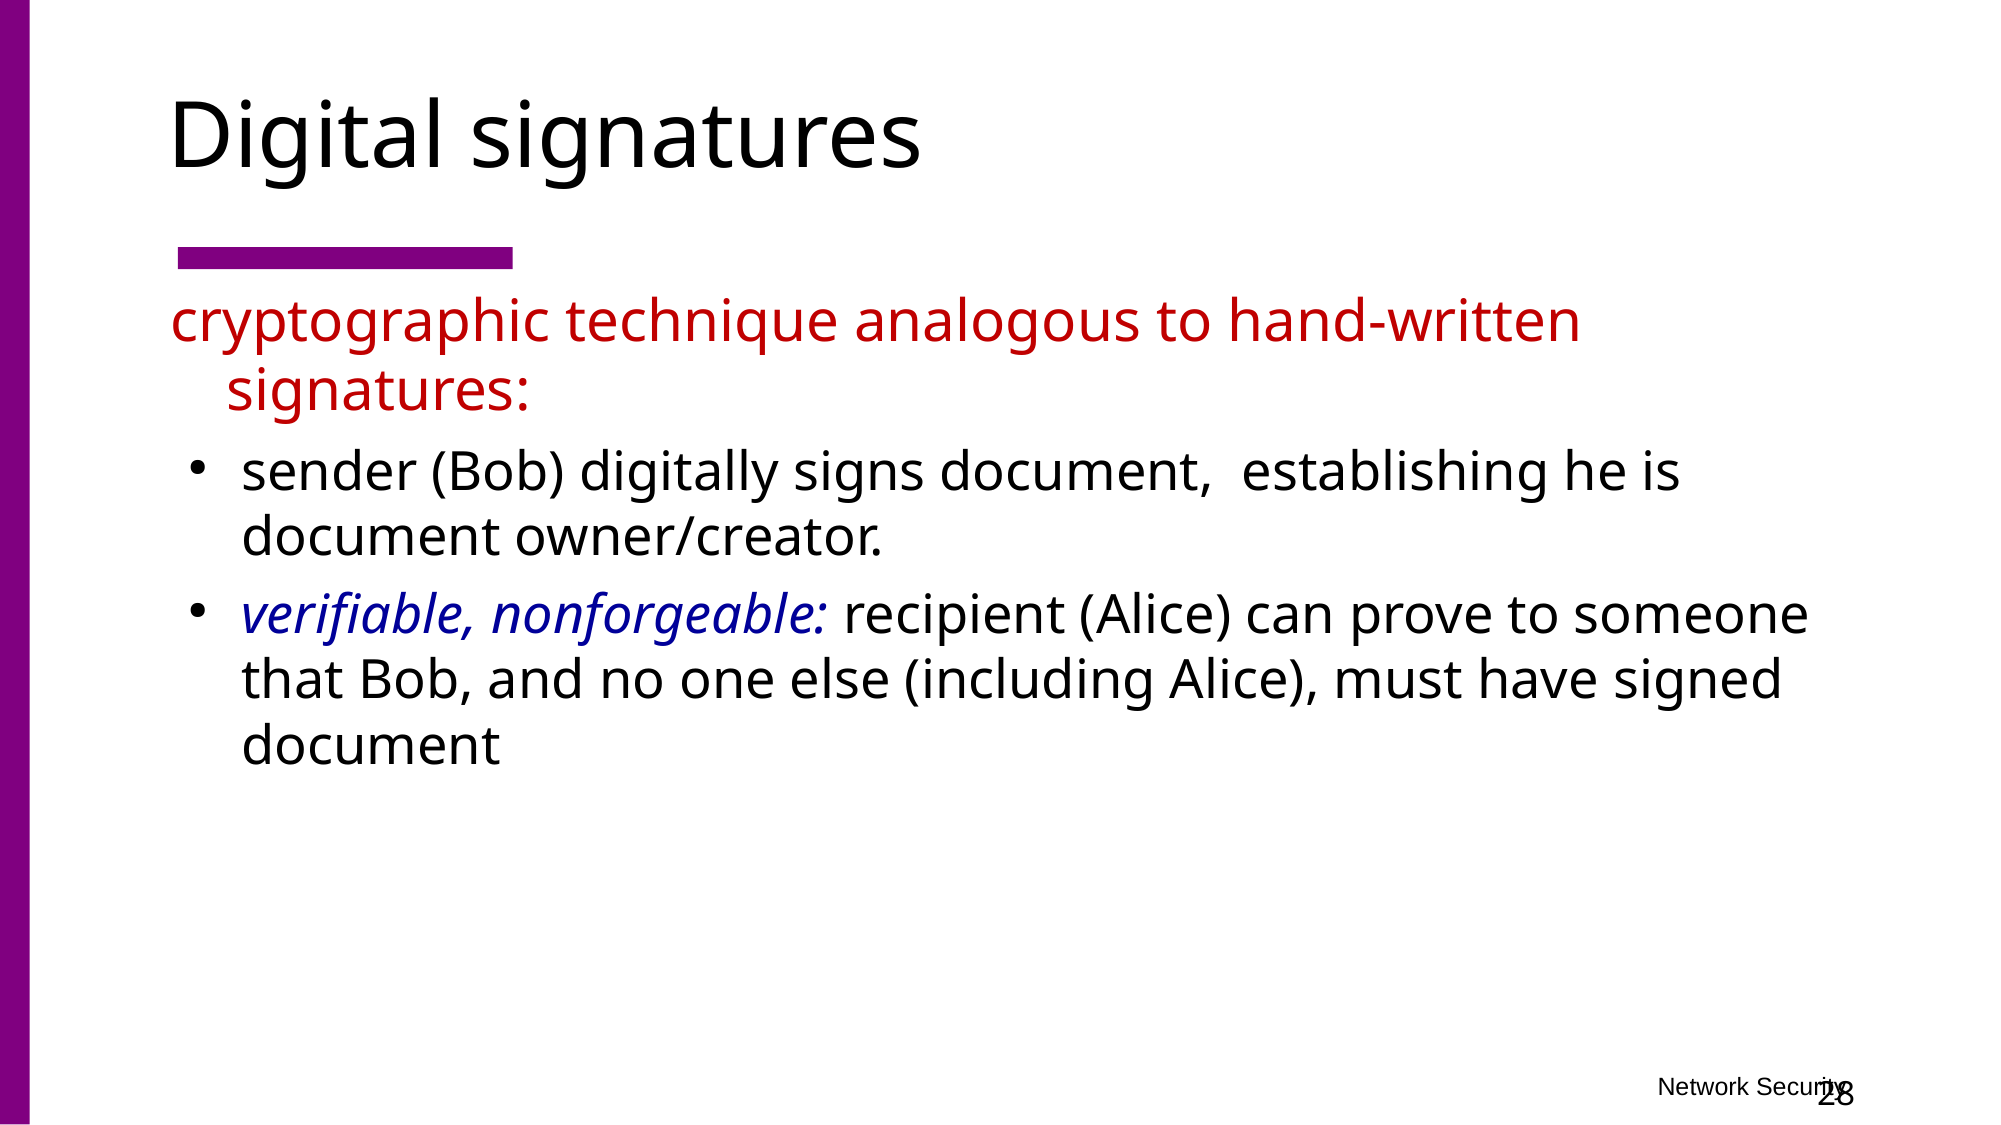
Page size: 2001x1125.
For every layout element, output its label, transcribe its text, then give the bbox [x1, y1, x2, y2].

list cryptographic technique analogous to hand-written signatures: sender (Bob) digitally signs document, establishing he is document owner/creator. verifiable, nonforgeable: recipient (Alice) can prove to someone that Bob, and no one else (including Alice), must have signed document [155, 275, 1842, 1038]
title Digital signatures [116, 37, 1120, 225]
text_box Network Security [1016, 1062, 1862, 1114]
